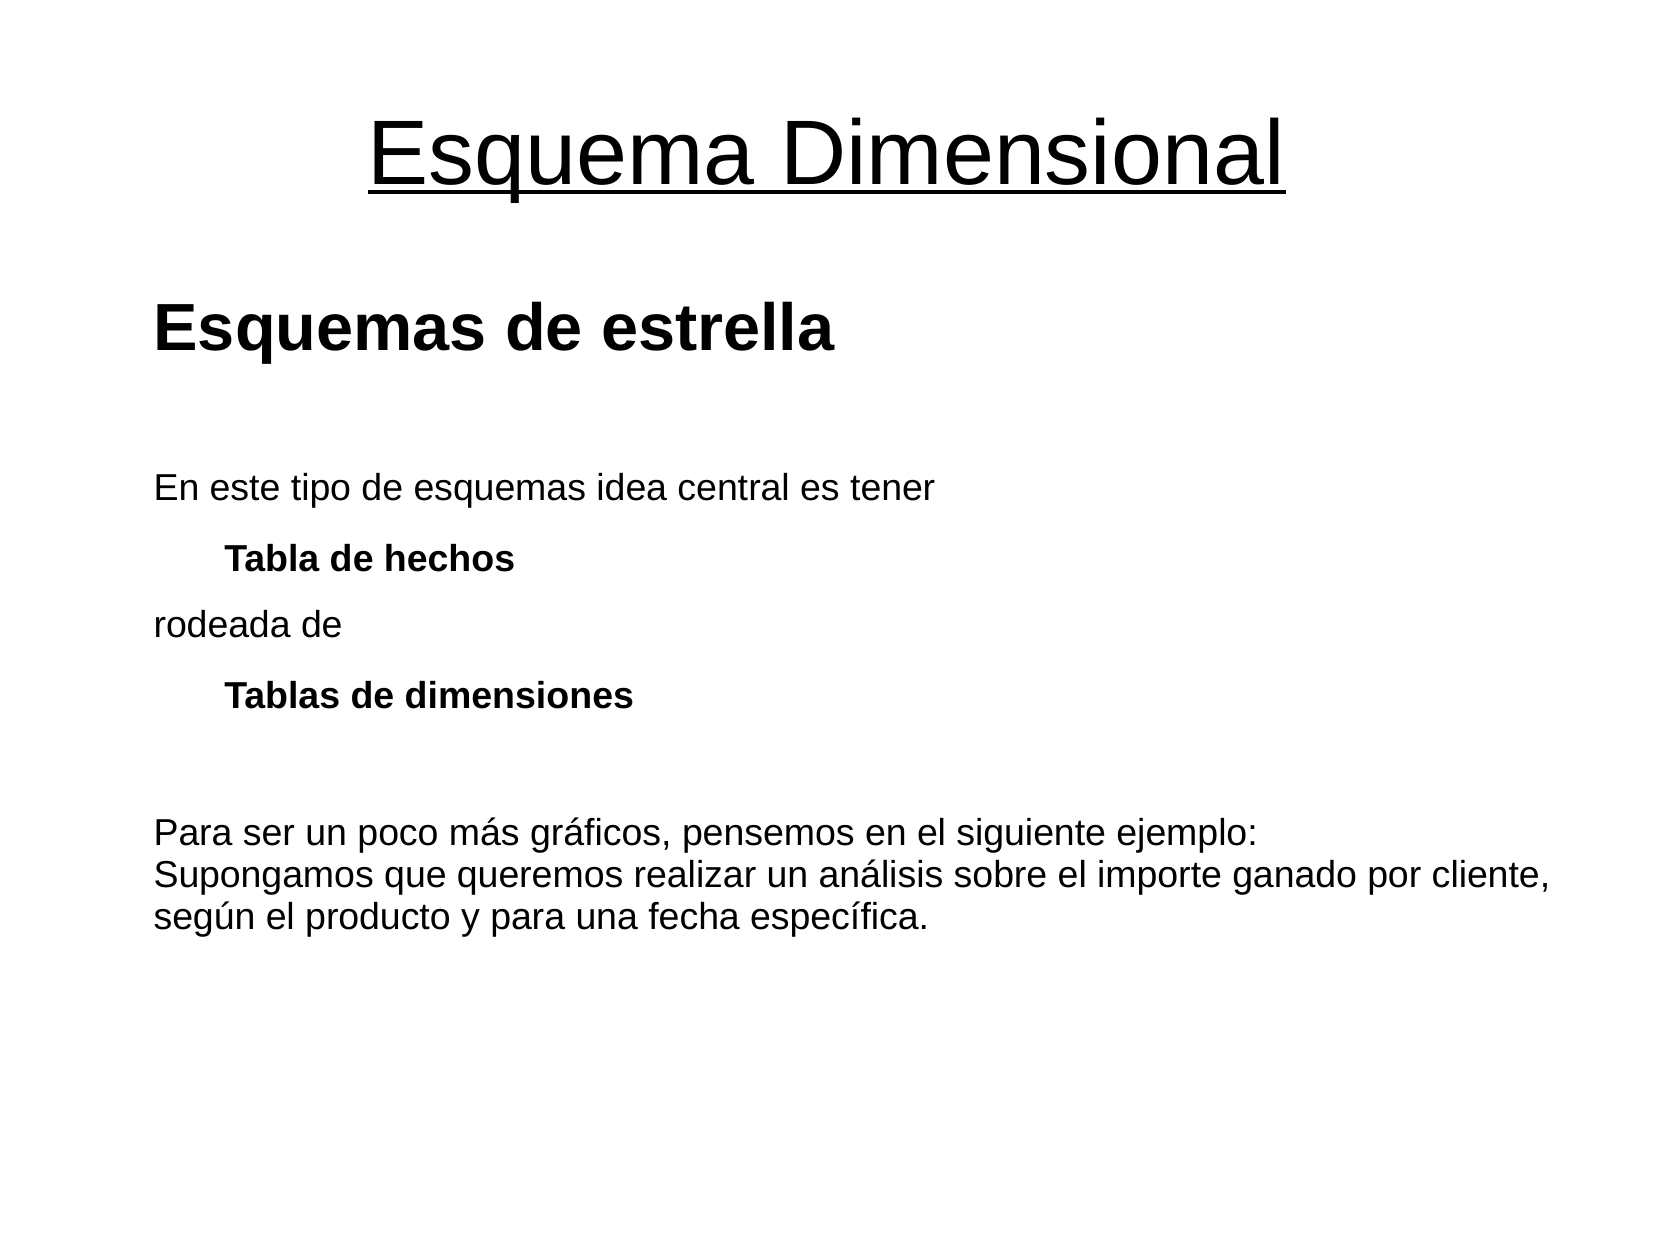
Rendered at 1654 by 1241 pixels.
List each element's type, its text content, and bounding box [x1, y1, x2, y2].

list Esquemas de estrella En este tipo de esquemas idea central es tener Tabla de hechos rodeada de Tablas de dimensiones Para ser un poco más gráficos, pensemos en el siguiente ejemplo: Supongamos que queremos realizar un análisis sobre el importe ganado por cliente, según el producto y para una fecha específica. [82, 290, 1571, 1010]
title Esquema Dimensional [82, 49, 1571, 257]
